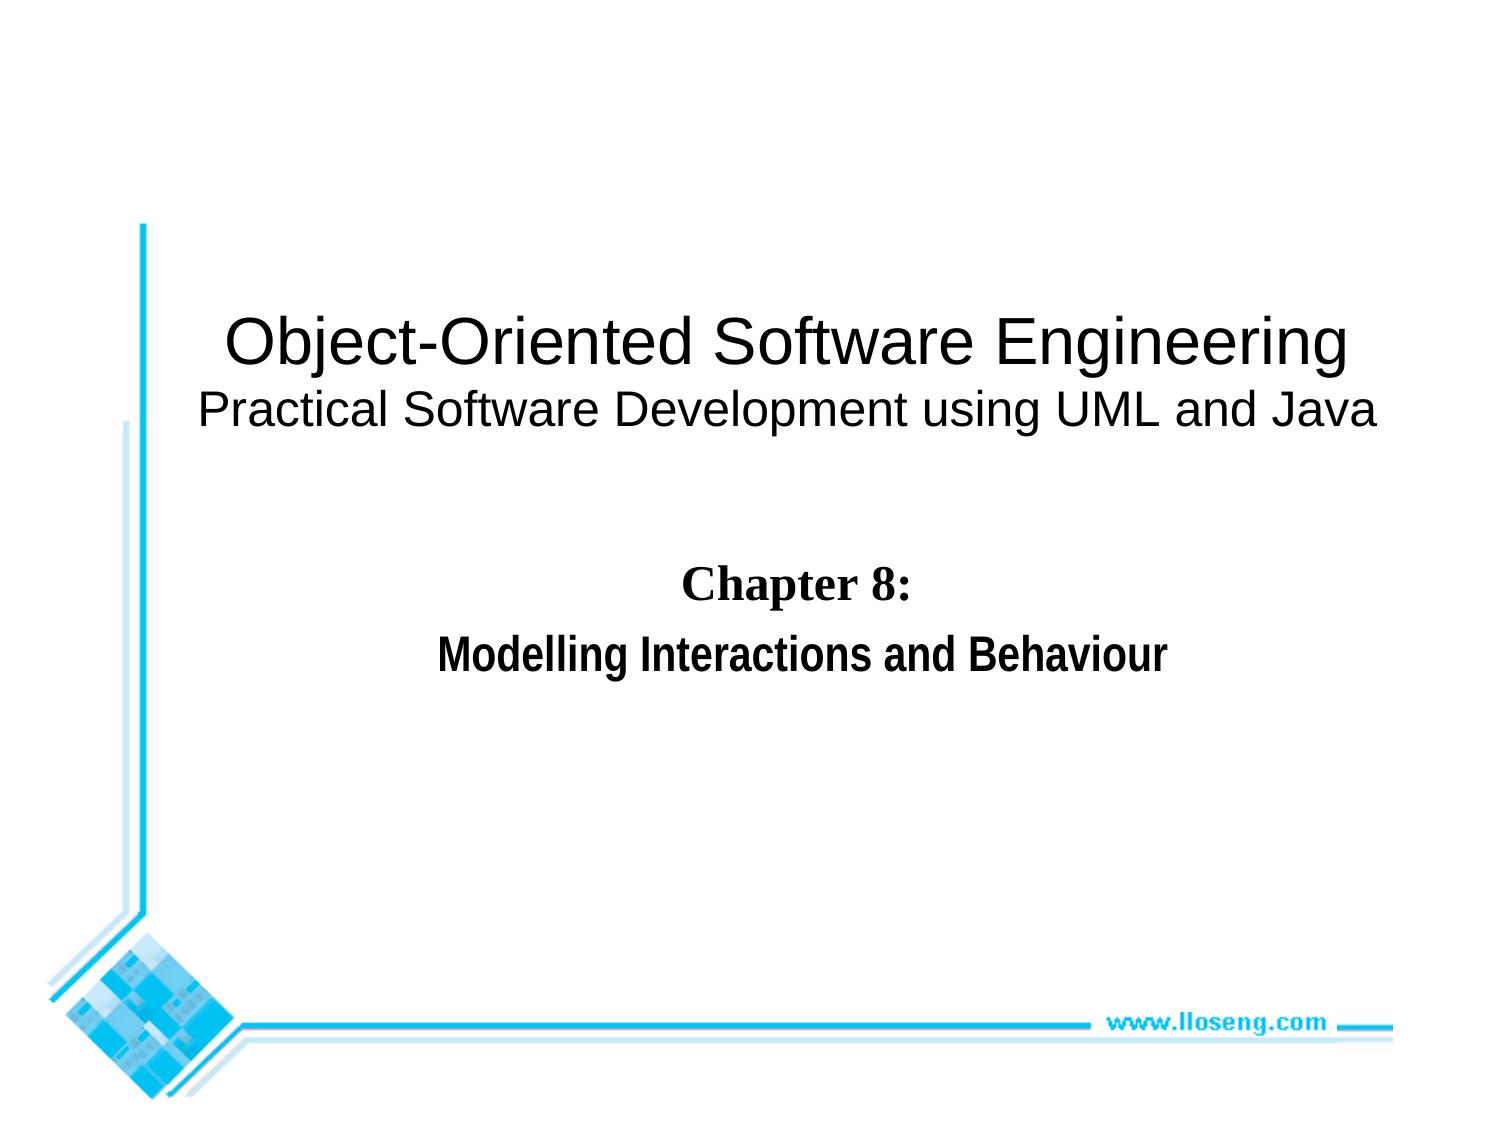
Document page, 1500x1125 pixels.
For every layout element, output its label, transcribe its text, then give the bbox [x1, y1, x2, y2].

picture [35, 212, 1393, 1102]
text_box Object-Oriented Software Engineering Practical Software Development using UML and Java [150, 275, 1426, 463]
subtitle Chapter 8: Modelling Interactions and Behaviour [262, 537, 1313, 826]
